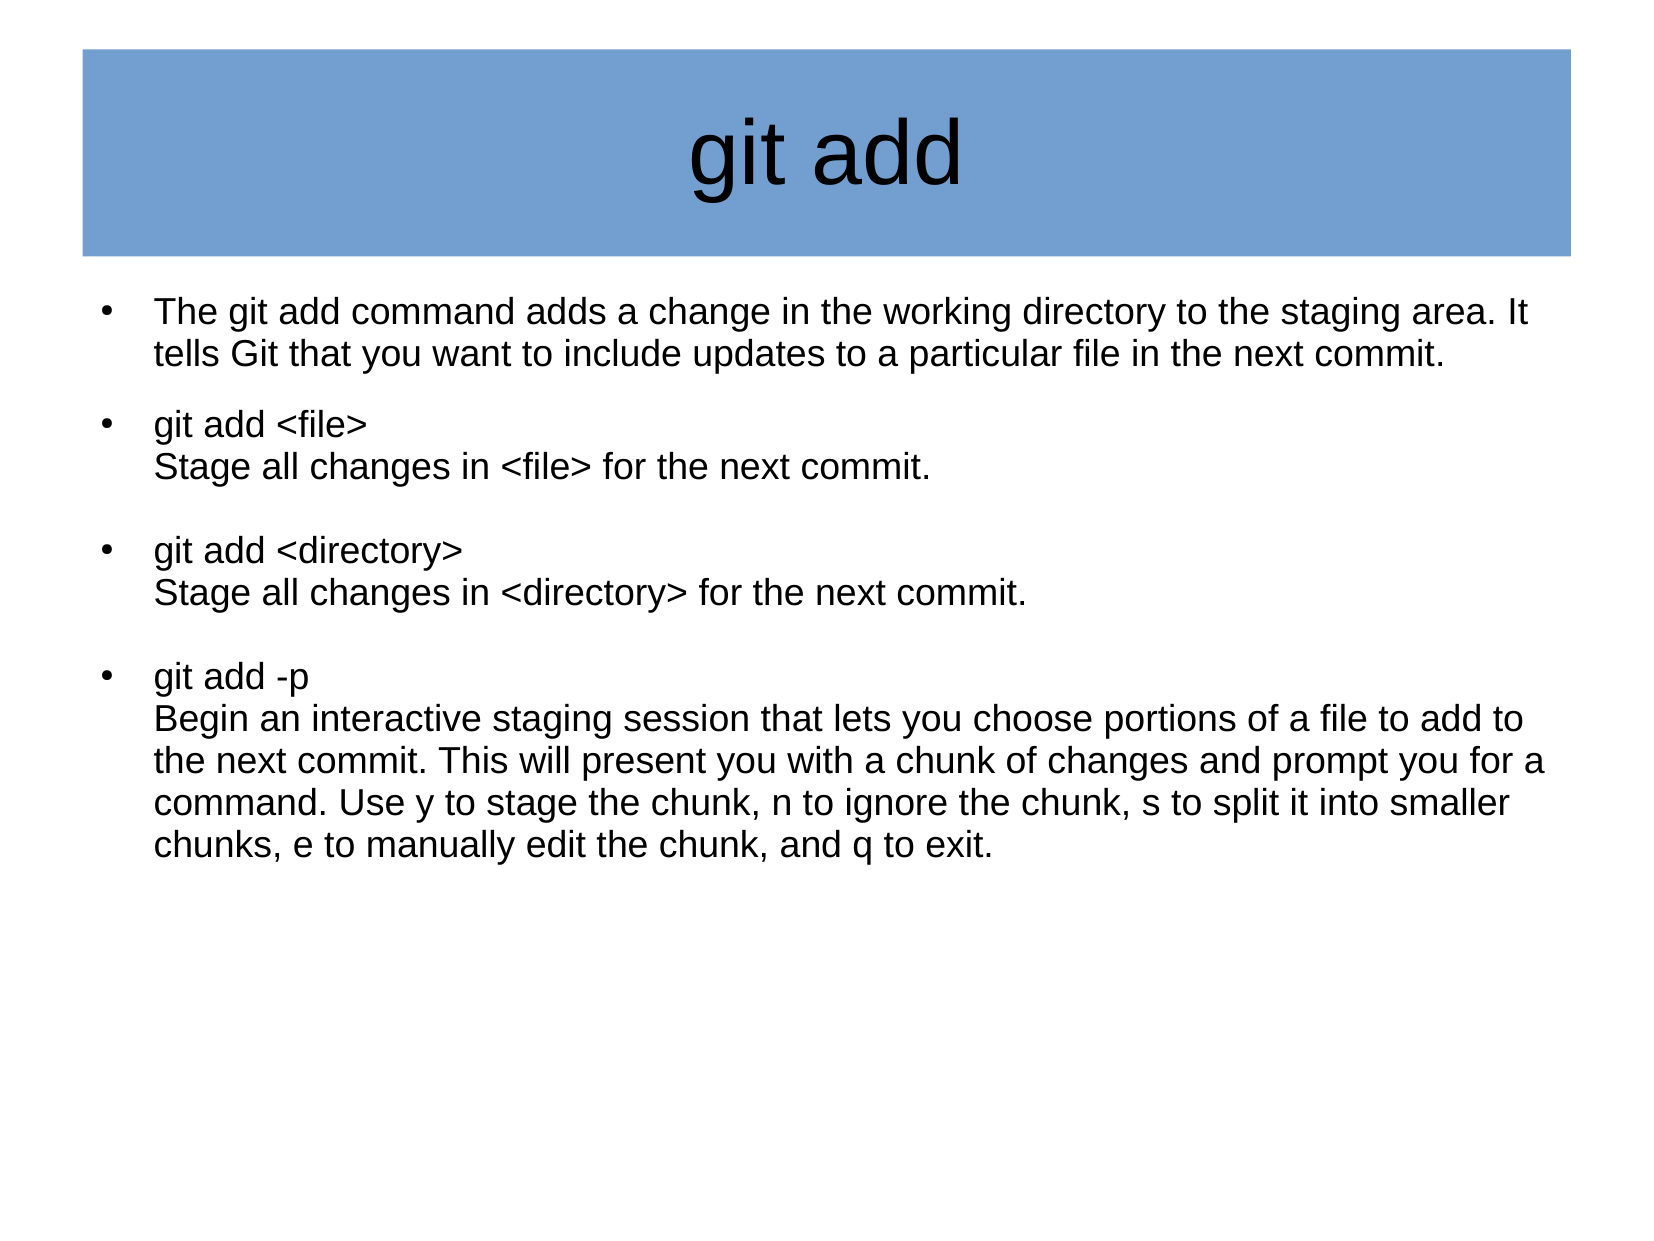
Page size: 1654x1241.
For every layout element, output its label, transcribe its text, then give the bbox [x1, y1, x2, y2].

title git add [82, 49, 1571, 257]
list The git add command adds a change in the working directory to the staging area. It tells Git that you want to include updates to a particular file in the next commit. git add <file> Stage all changes in <file> for the next commit. git add <directory> Stage all changes in <directory> for the next commit. git add -p Begin an interactive staging session that lets you choose portions of a file to add to the next commit. This will present you with a chunk of changes and prompt you for a command. Use y to stage the chunk, n to ignore the chunk, s to split it into smaller chunks, e to manually edit the chunk, and q to exit. [82, 290, 1571, 1010]
